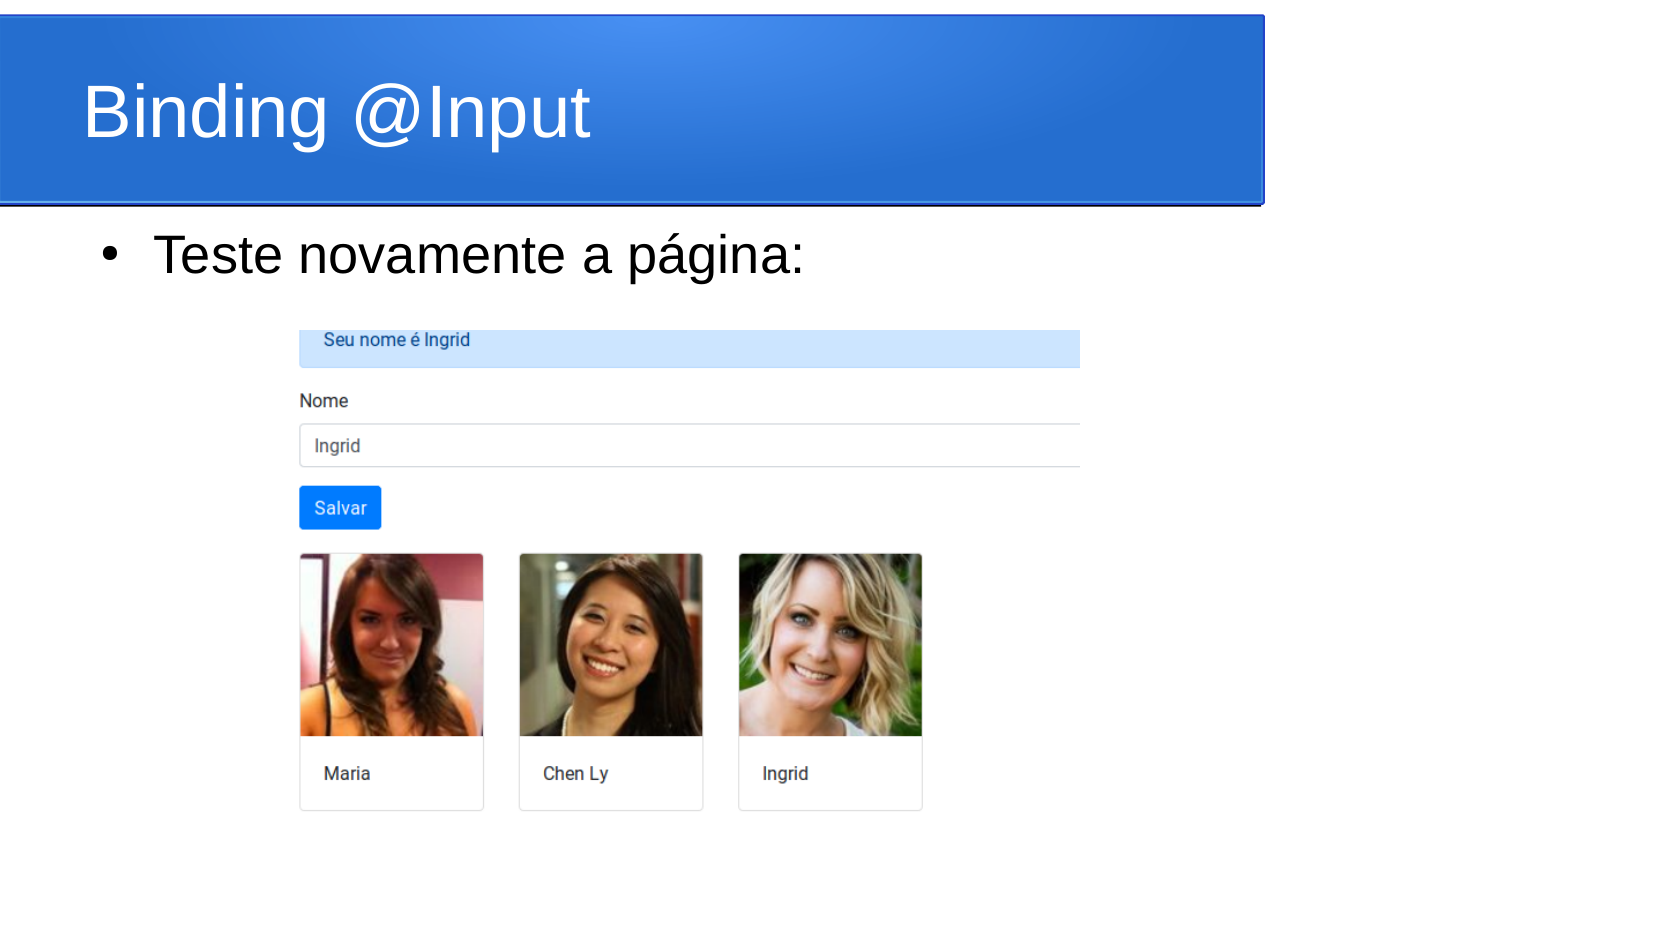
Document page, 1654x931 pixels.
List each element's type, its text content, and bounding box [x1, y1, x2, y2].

list Teste novamente a página: [82, 224, 1571, 764]
picture [259, 330, 1080, 862]
title Binding @Input [82, 35, 1235, 189]
